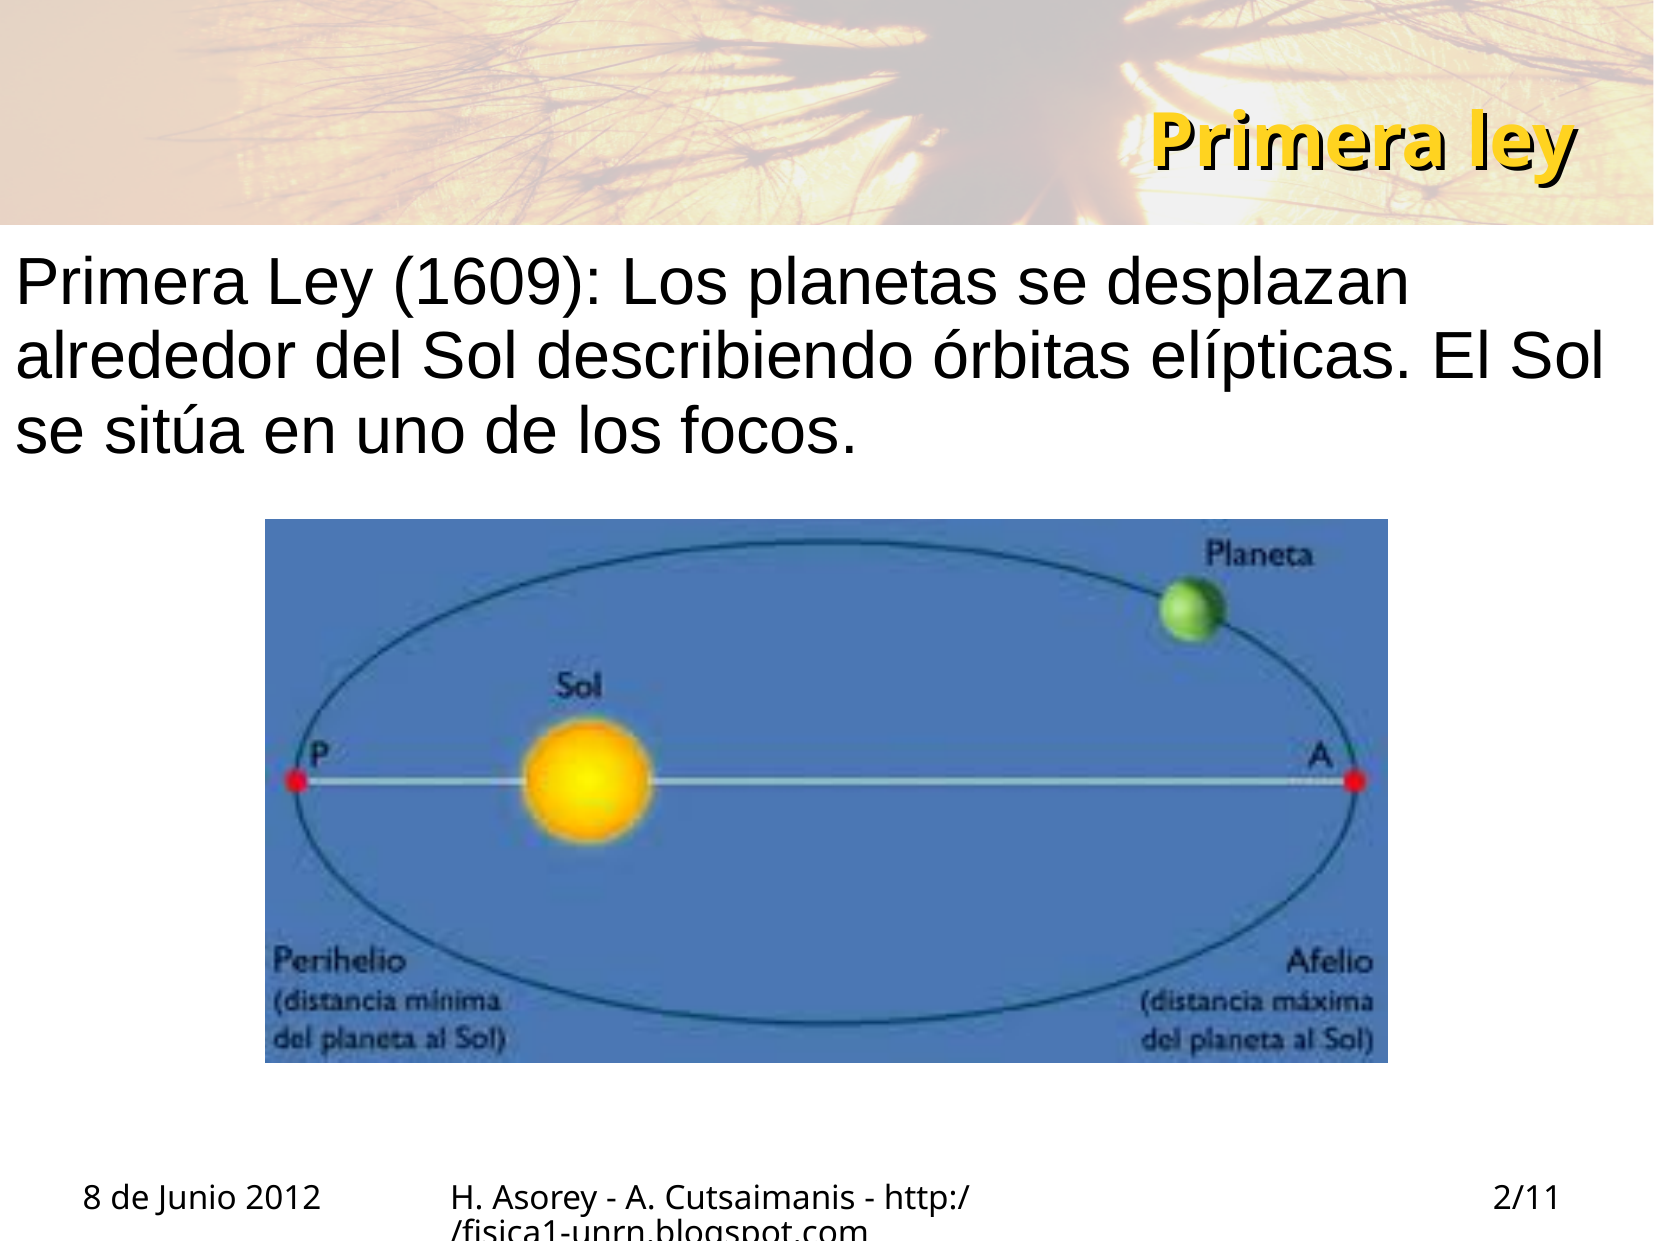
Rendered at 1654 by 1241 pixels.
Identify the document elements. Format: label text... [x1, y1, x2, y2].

picture [265, 519, 1388, 1063]
text_box Primera Ley (1609): Los planetas se desplazan alrededor del Sol describiendo órbitas elípticas. El Sol se sitúa en uno de los focos. [0, 236, 1654, 476]
title Primera ley [86, 49, 1576, 226]
picture [0, 0, 1654, 225]
